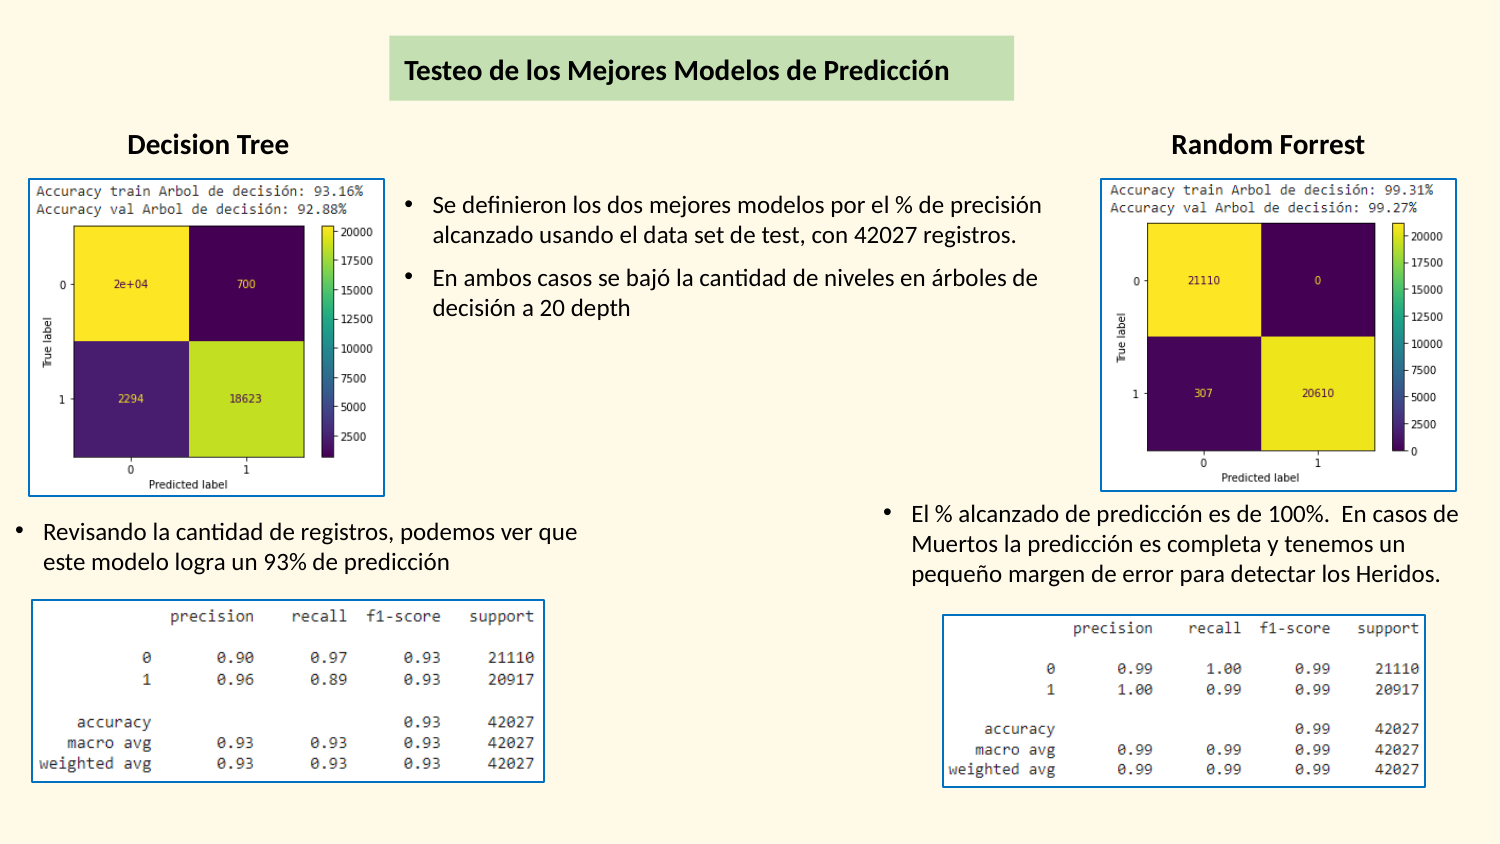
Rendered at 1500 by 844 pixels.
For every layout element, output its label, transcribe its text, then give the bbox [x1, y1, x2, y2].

text_box Testeo de los Mejores Modelos de Predicción [389, 35, 1015, 101]
picture [29, 180, 383, 496]
text_box Revisando la cantidad de registros, podemos ver que este modelo logra un 93% de predicción [0, 507, 632, 584]
text_box Se definieron los dos mejores modelos por el % de precisión alcanzado usando el data set de test, con 42027 registros. En ambos casos se bajó la cantidad de niveles en árboles de decisión a 20 depth [389, 181, 1098, 361]
picture [1101, 180, 1456, 490]
text_box Random Forrest [1156, 117, 1388, 168]
text_box El % alcanzado de predicción es de 100%. En casos de Muertos la predicción es completa y tenemos un pequeño margen de error para detectar los Heridos. [868, 489, 1500, 596]
picture [944, 616, 1424, 786]
text_box Decision Tree [112, 117, 312, 168]
picture [32, 601, 543, 781]
